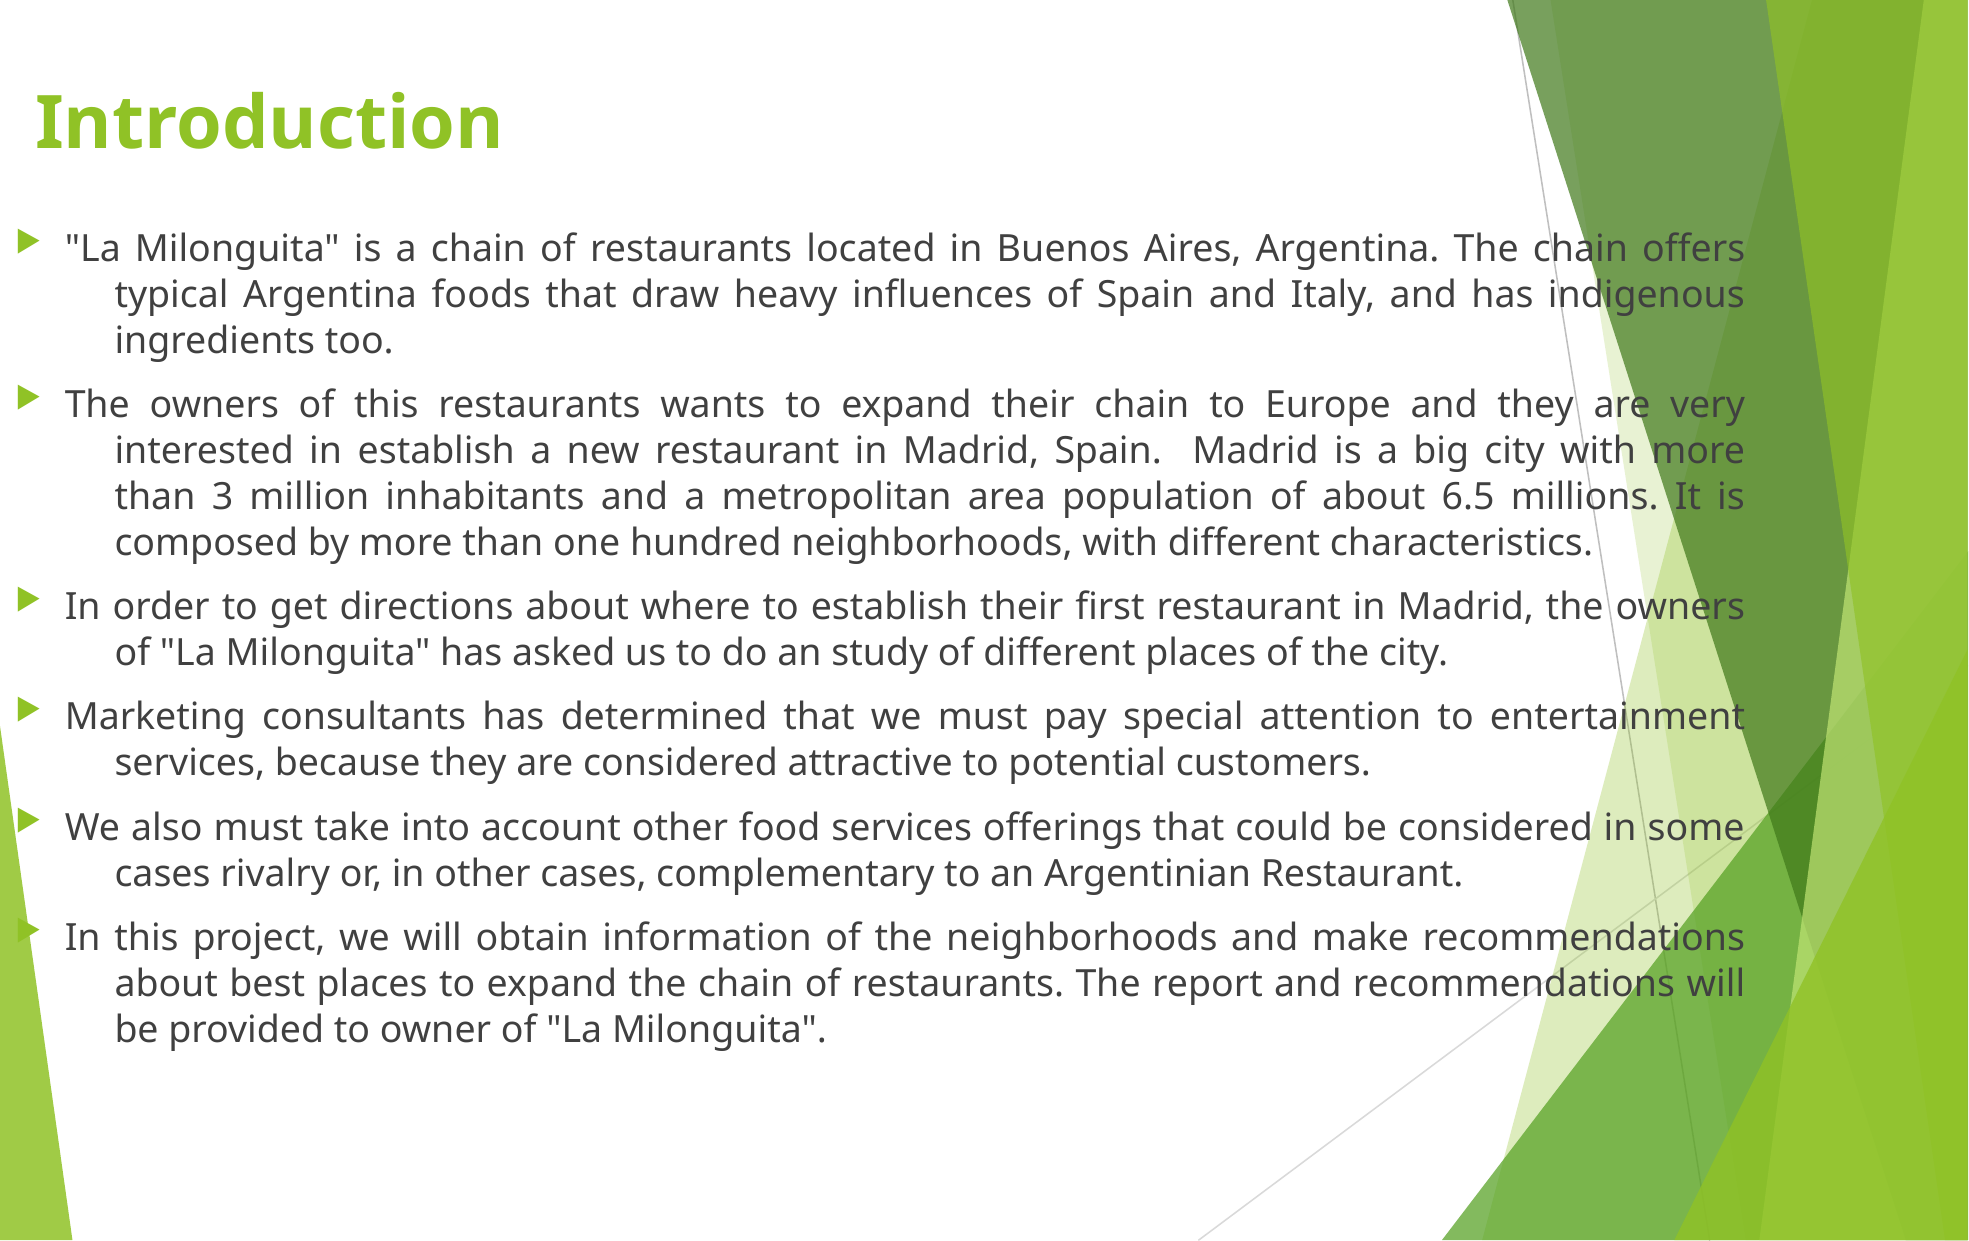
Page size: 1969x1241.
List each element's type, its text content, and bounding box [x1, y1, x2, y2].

list "La Milonguita" is a chain of restaurants located in Buenos Aires, Argentina. The chain offers typical Argentina foods that draw heavy influences of Spain and Italy, and has indigenous ingredients too. The owners of this restaurants wants to expand their chain to Europe and they are very interested in establish a new restaurant in Madrid, Spain. Madrid is a big city with more than 3 million inhabitants and a metropolitan area population of about 6.5 millions. It is composed by more than one hundred neighborhoods, with different characteristics. In order to get directions about where to establish their first restaurant in Madrid, the owners of "La Milonguita" has asked us to do an study of different places of the city. Marketing consultants has determined that we must pay special attention to entertainment services, because they are considered attractive to potential customers. We also must take into account other food services offerings that could be considered in some cases rivalry or, in other cases, complementary to an Argentinian Restaurant. In this project, we will obtain information of the neighborhoods and make recommendations about best places to expand the chain of restaurants. The report and recommendations will be provided to owner of "La Milonguita". [0, 217, 1762, 1075]
title Introduction [19, 62, 601, 197]
